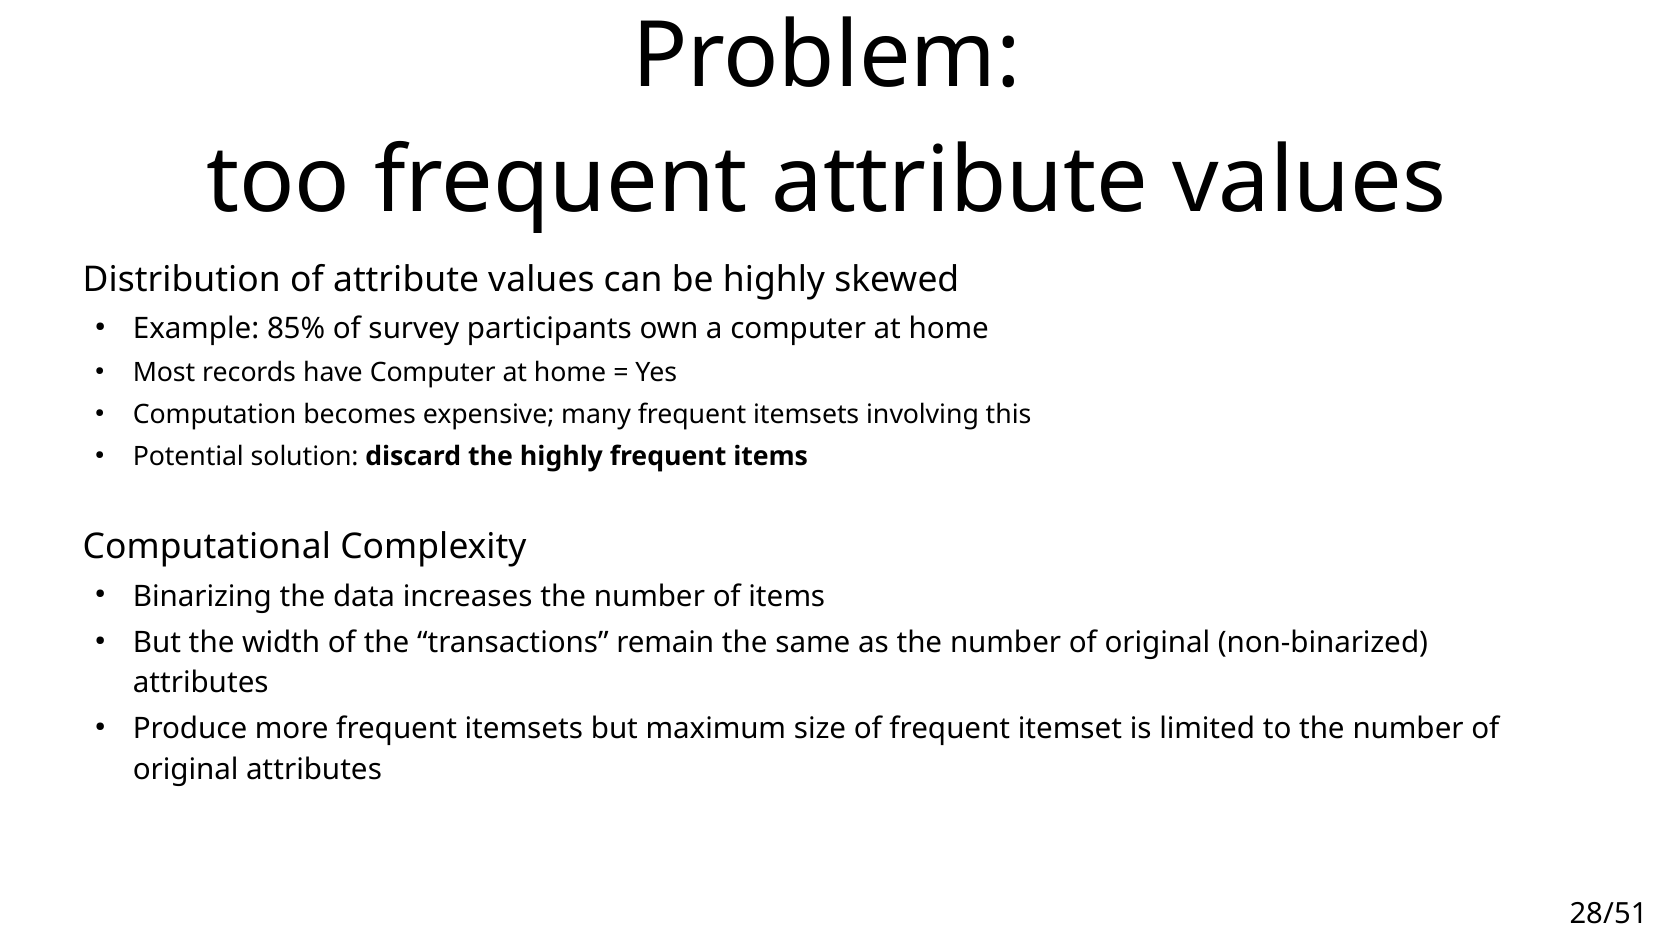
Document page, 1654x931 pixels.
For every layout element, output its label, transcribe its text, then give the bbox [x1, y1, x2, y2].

title Problem: too frequent attribute values [82, 0, 1571, 243]
list Distribution of attribute values can be highly skewed Example: 85% of survey participants own a computer at home Most records have Computer at home = Yes Computation becomes expensive; many frequent itemsets involving this Potential solution: discard the highly frequent items Computational Complexity Binarizing the data increases the number of items But the width of the “transactions” remain the same as the number of original (non-binarized) attributes Produce more frequent itemsets but maximum size of frequent itemset is limited to the number of original attributes [82, 253, 1571, 793]
